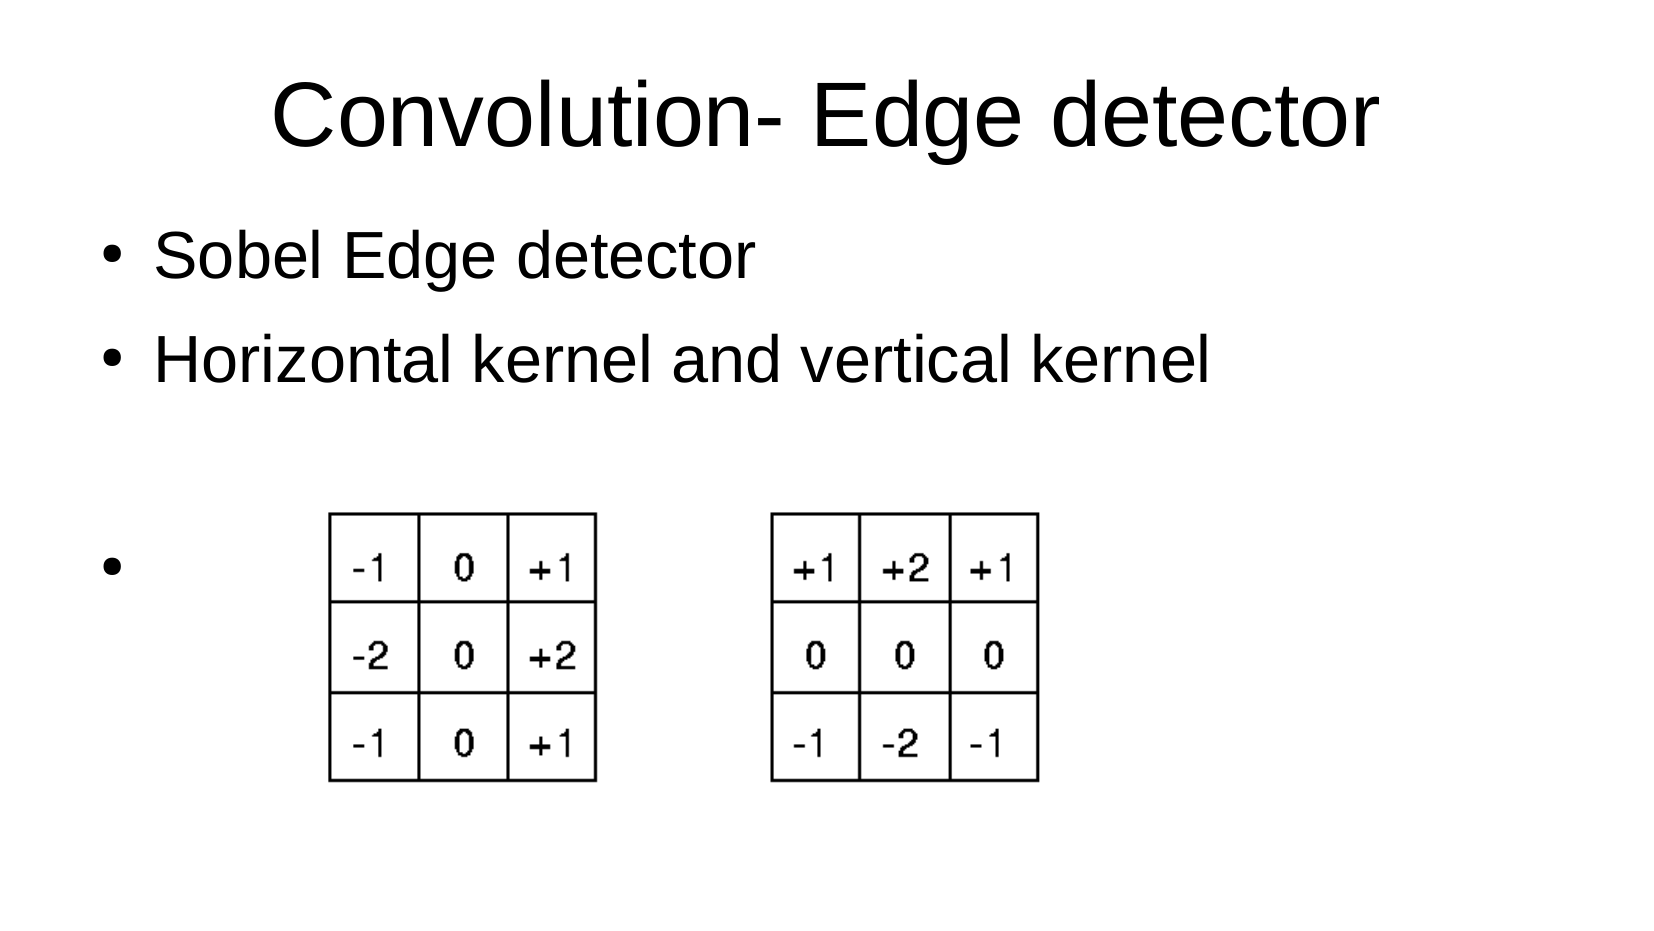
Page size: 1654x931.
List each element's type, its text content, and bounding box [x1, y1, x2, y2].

title Convolution- Edge detector [82, 37, 1571, 193]
picture [302, 450, 1063, 798]
list Sobel Edge detector Horizontal kernel and vertical kernel [82, 217, 1571, 758]
